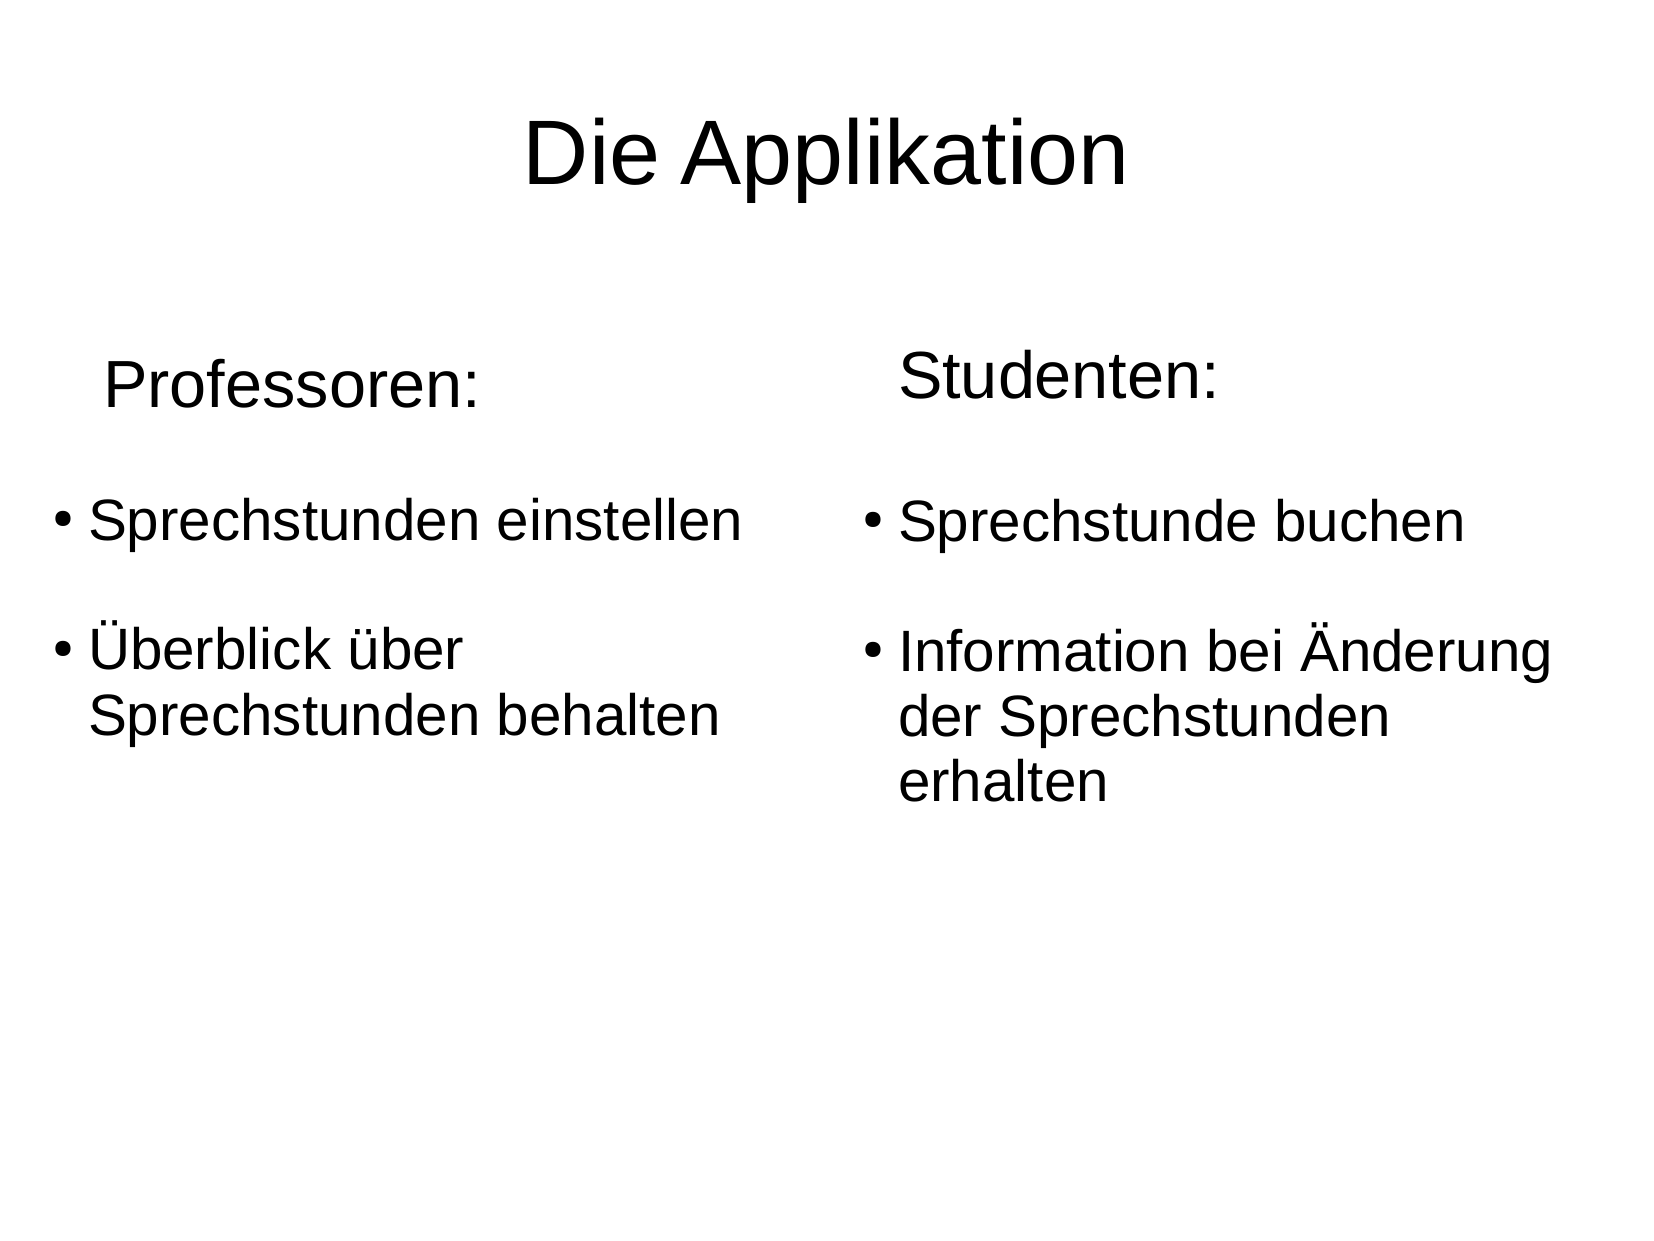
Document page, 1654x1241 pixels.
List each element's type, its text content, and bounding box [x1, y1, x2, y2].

subtitle Sprechstunden einstellen Überblick über Sprechstunden behalten [52, 420, 826, 815]
text_box Sprechstunde buchen Information bei Änderung der Sprechstunden erhalten [862, 466, 1576, 847]
text_box Professoren: [67, 294, 781, 475]
text_box Studenten: [862, 285, 1576, 466]
title Die Applikation [82, 49, 1571, 257]
